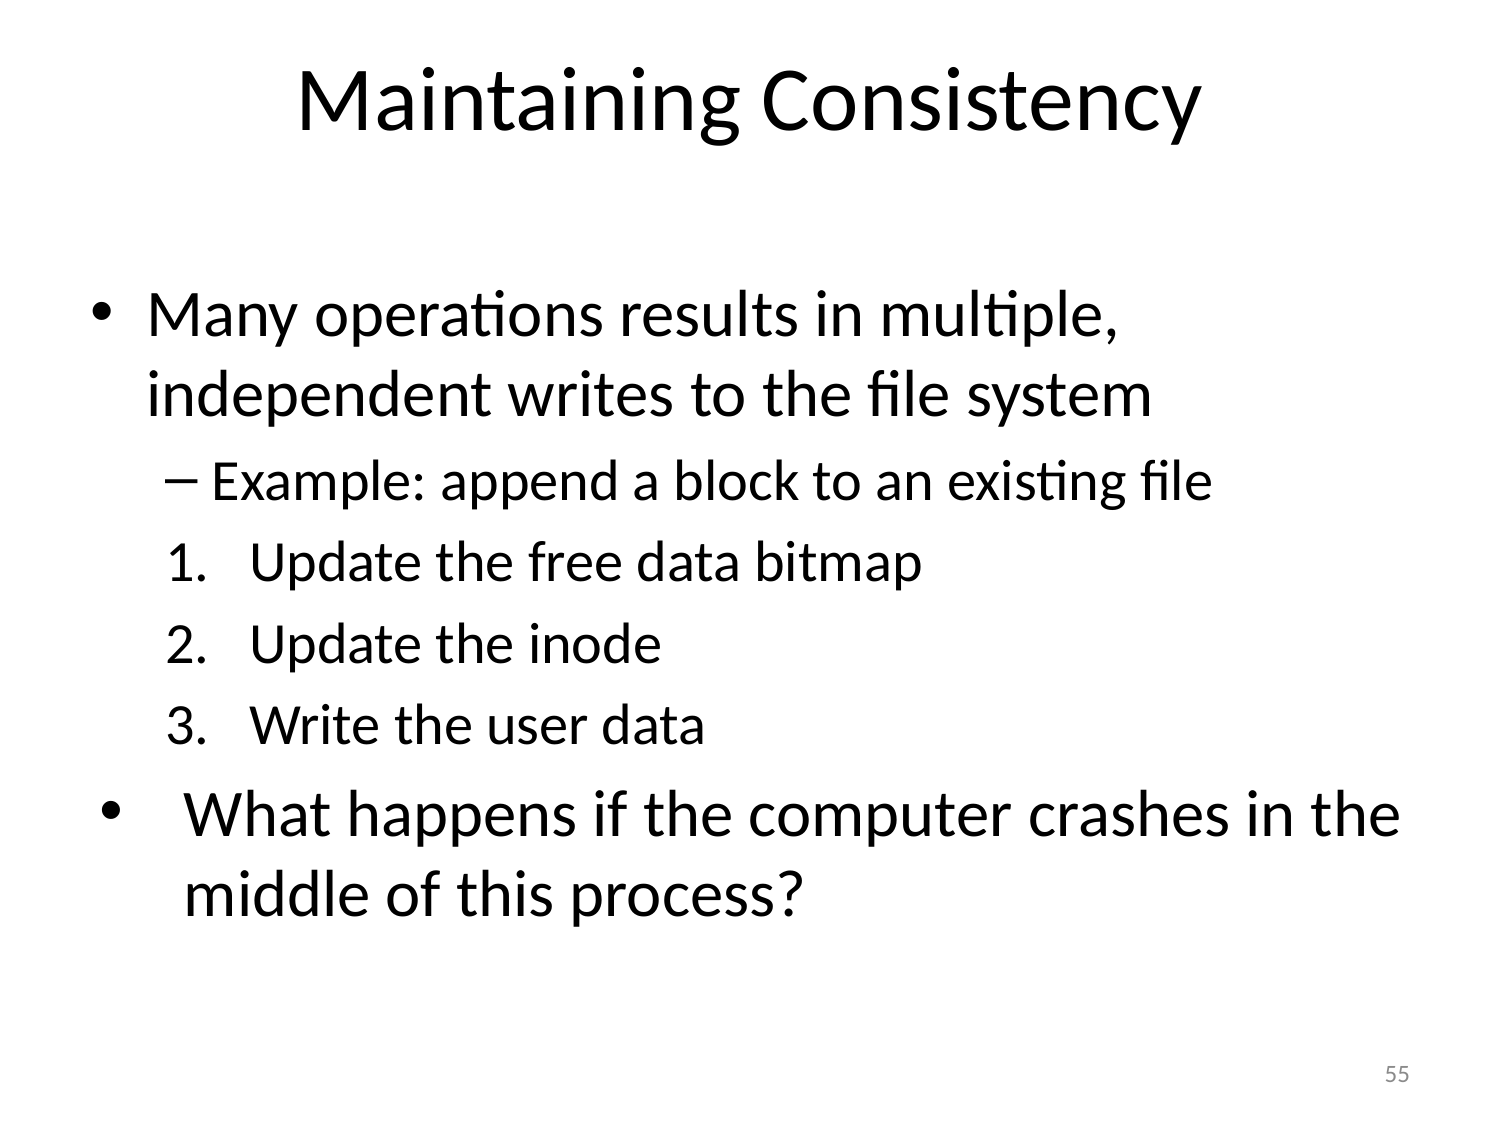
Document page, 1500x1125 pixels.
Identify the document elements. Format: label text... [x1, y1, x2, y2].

slide_number <number> [1074, 1042, 1425, 1103]
list Many operations results in multiple, independent writes to the file system Example: append a block to an existing file Update the free data bitmap Update the inode Write the user data What happens if the computer crashes in the middle of this process? [75, 262, 1425, 1059]
title Maintaining Consistency [75, 0, 1425, 188]
